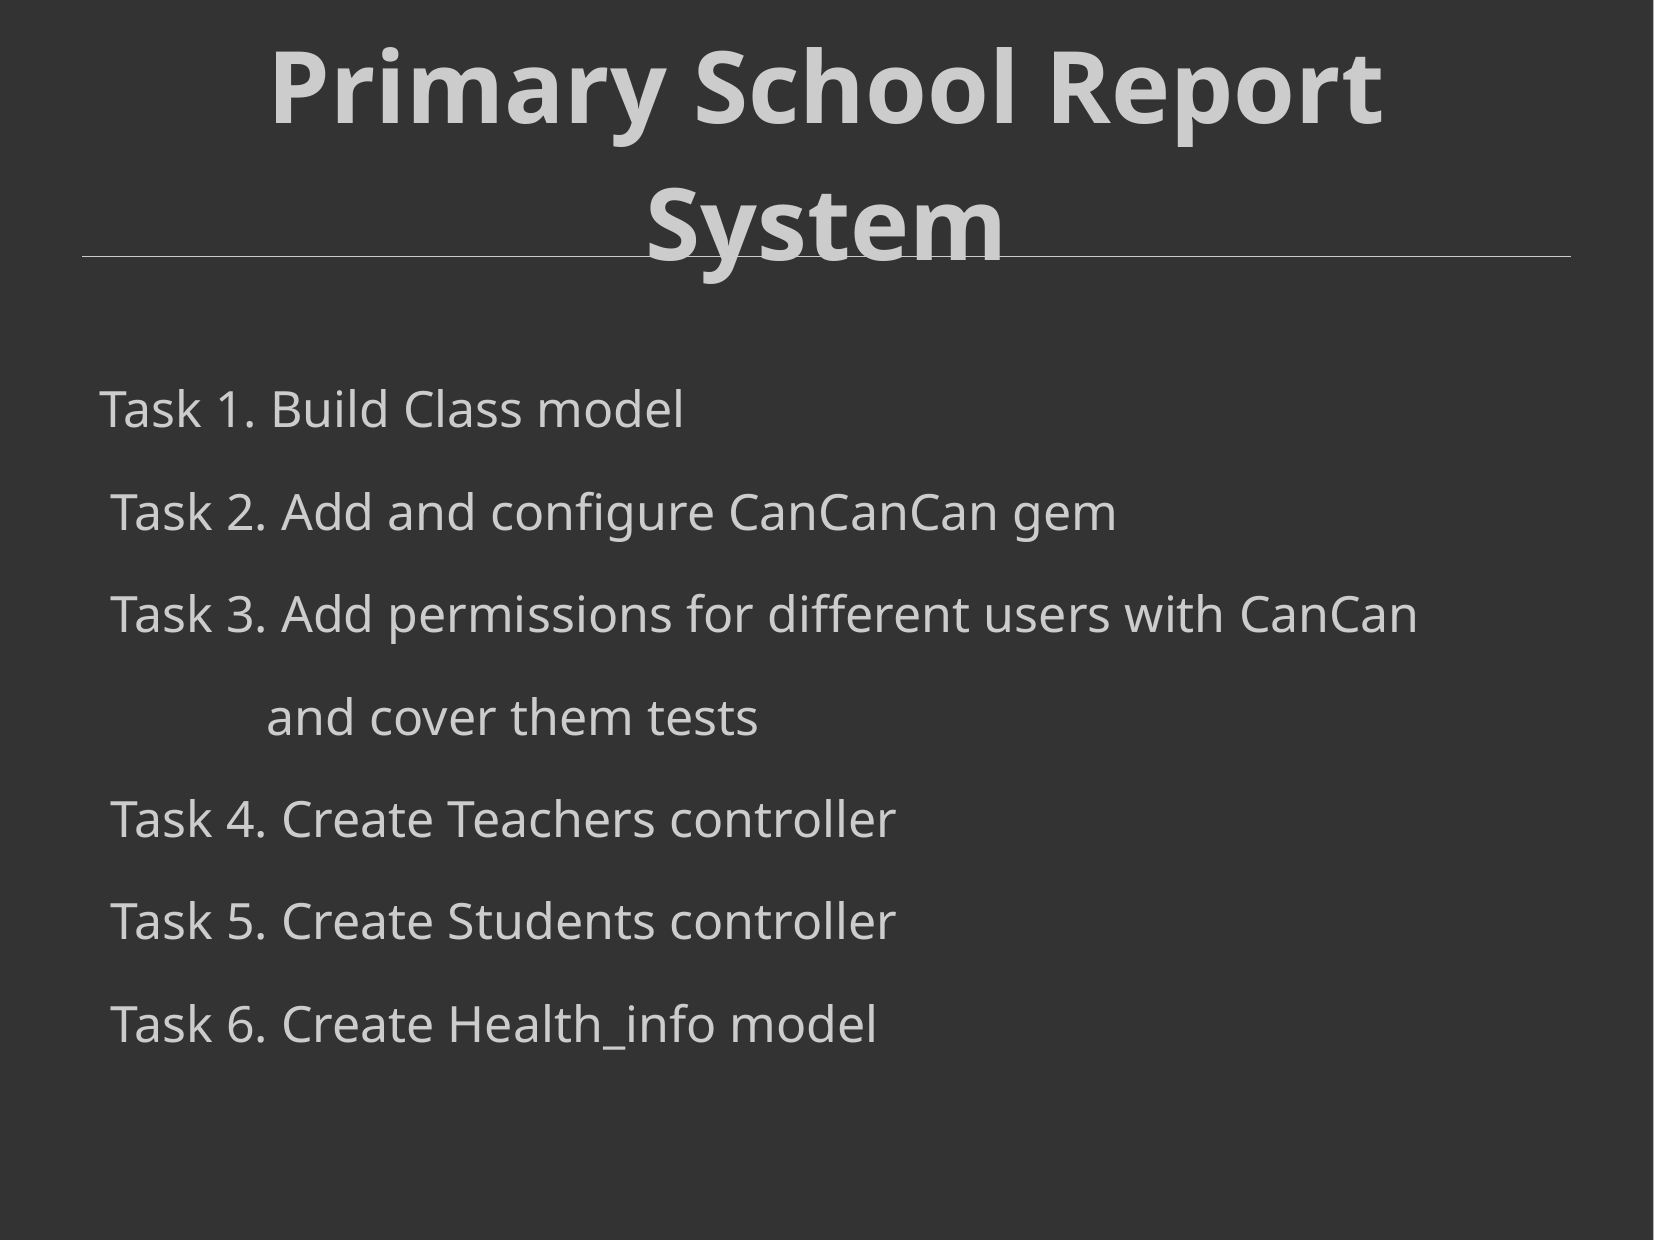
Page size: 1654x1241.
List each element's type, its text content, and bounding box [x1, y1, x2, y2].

subtitle Task 1. Build Class model Task 2. Add and configure CanCanCan gem Task 3. Add permissions for different users with CanCan and cover them tests Task 4. Create Teachers controller Task 5. Create Students controller Task 6. Create Health_info model [86, 390, 1576, 1110]
title Primary School Report System [82, 36, 1571, 270]
